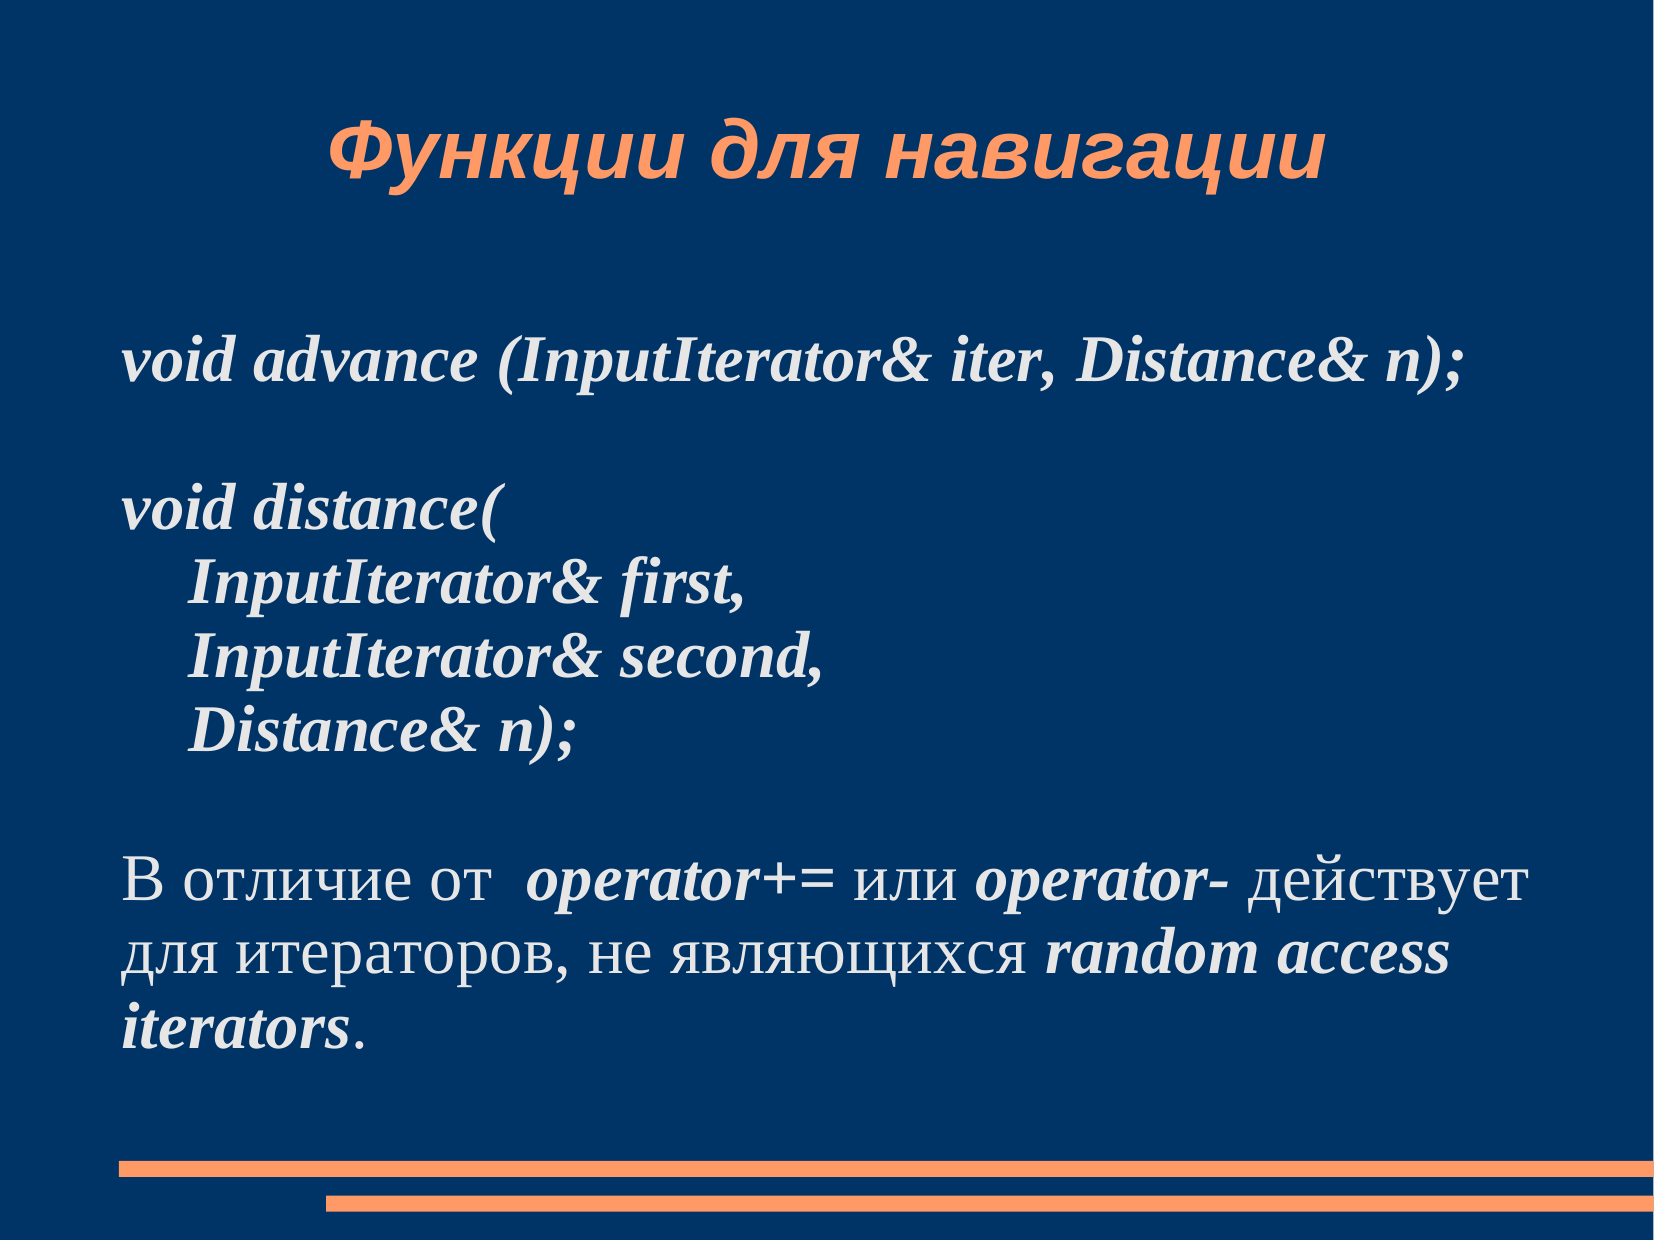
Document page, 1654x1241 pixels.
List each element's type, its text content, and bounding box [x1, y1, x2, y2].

list void advance (InputIterator& iter, Distance& n); void distance( InputIterator& first, InputIterator& second, Distance& n); В отличие от operator+= или operator- действует для итераторов, не являющихся random access iterators. [121, 322, 1561, 1137]
title Функции для навигации [121, 46, 1534, 254]
